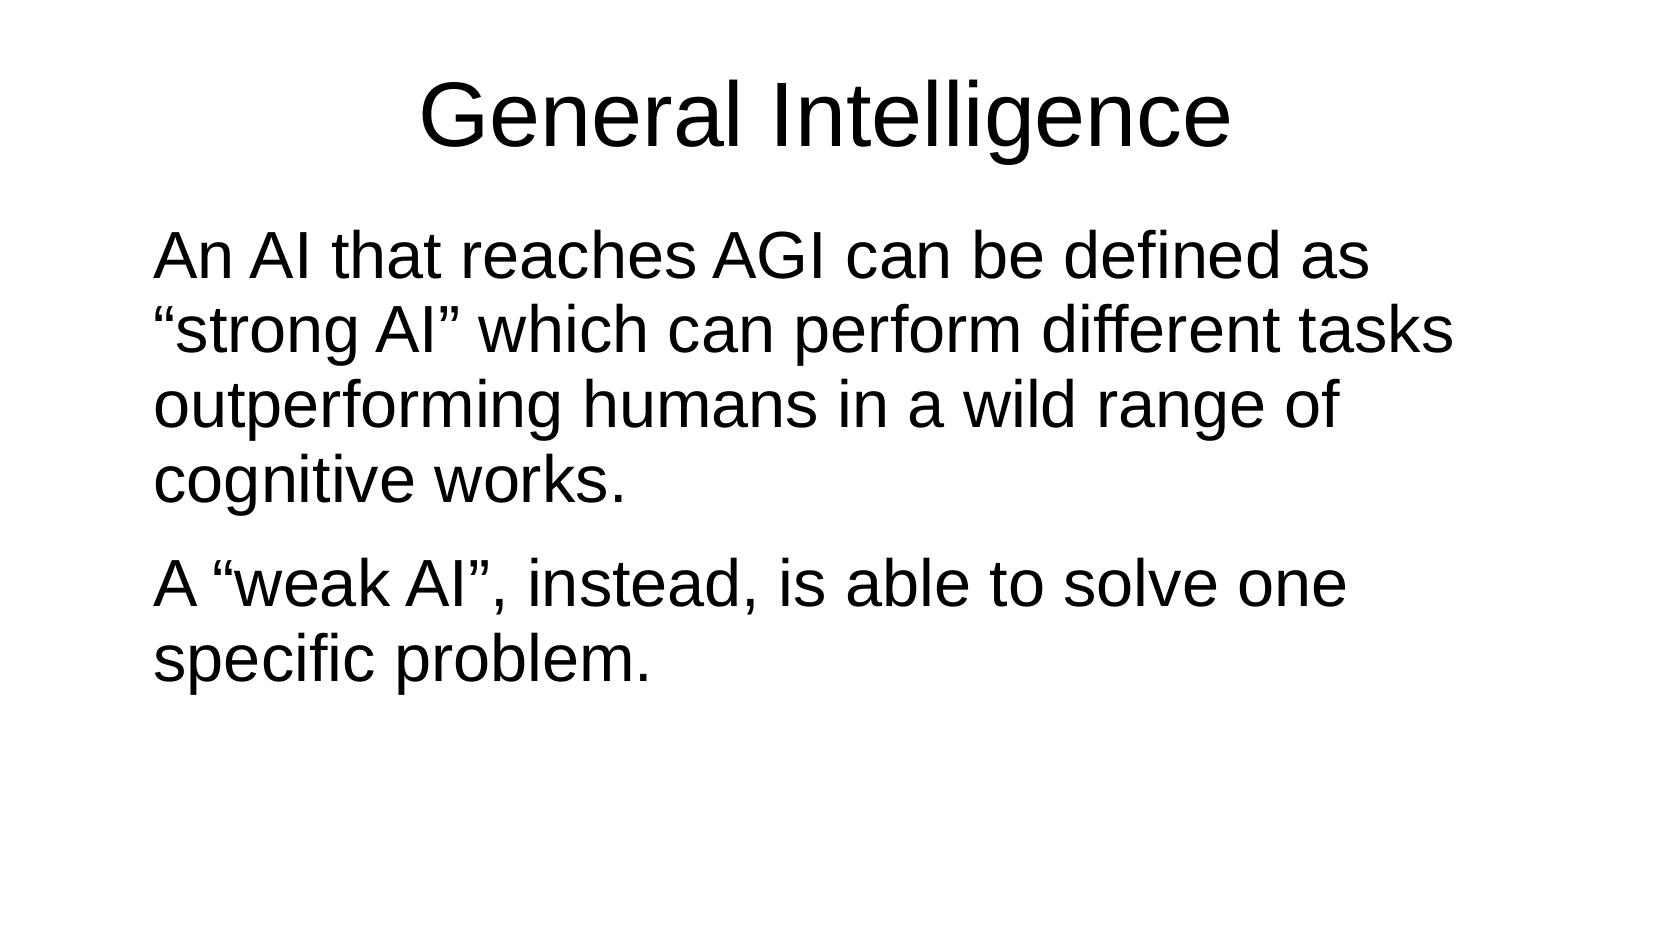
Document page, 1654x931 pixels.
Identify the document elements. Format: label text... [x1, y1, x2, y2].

list An AI that reaches AGI can be defined as “strong AI” which can perform different tasks outperforming humans in a wild range of cognitive works. A “weak AI”, instead, is able to solve one specific problem. [82, 217, 1571, 758]
title General Intelligence [82, 37, 1571, 193]
